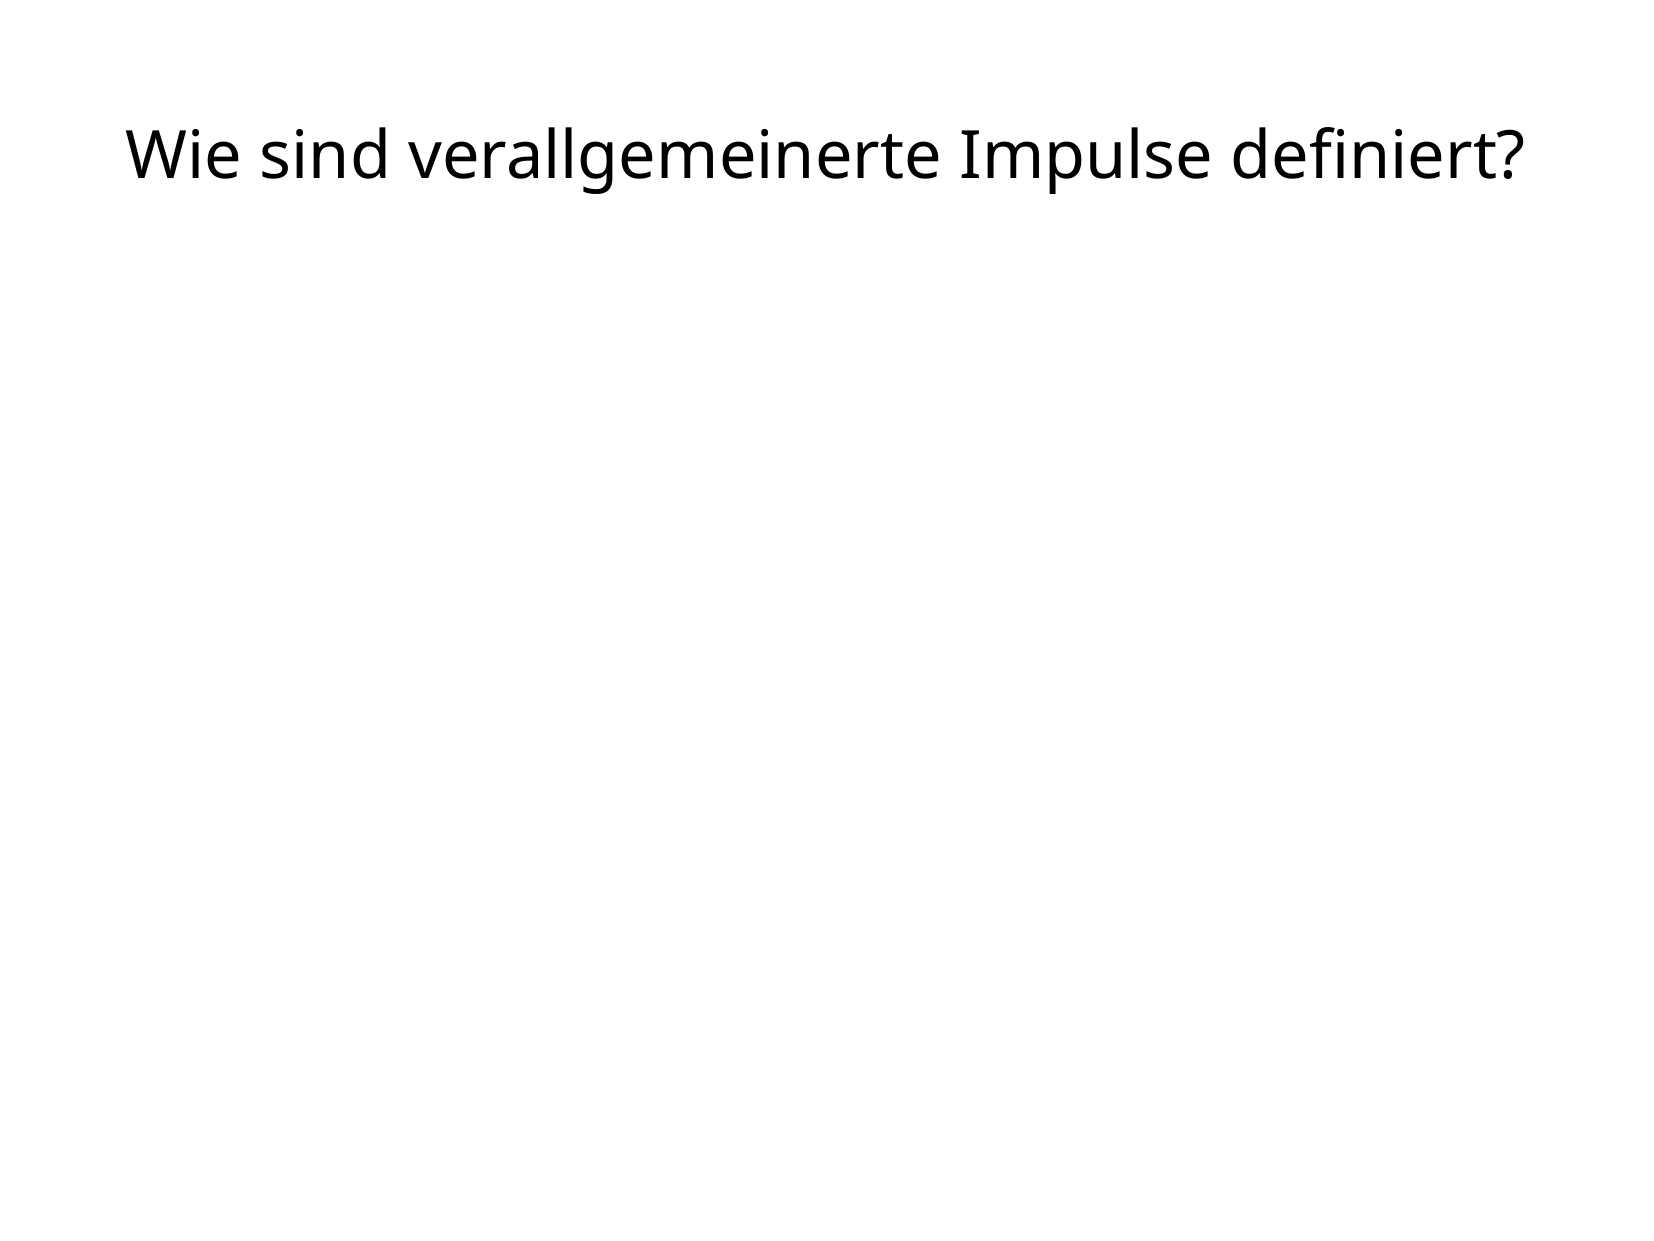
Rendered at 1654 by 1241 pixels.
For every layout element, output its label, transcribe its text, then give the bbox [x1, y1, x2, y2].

title Wie sind verallgemeinerte Impulse definiert? [82, 49, 1571, 257]
